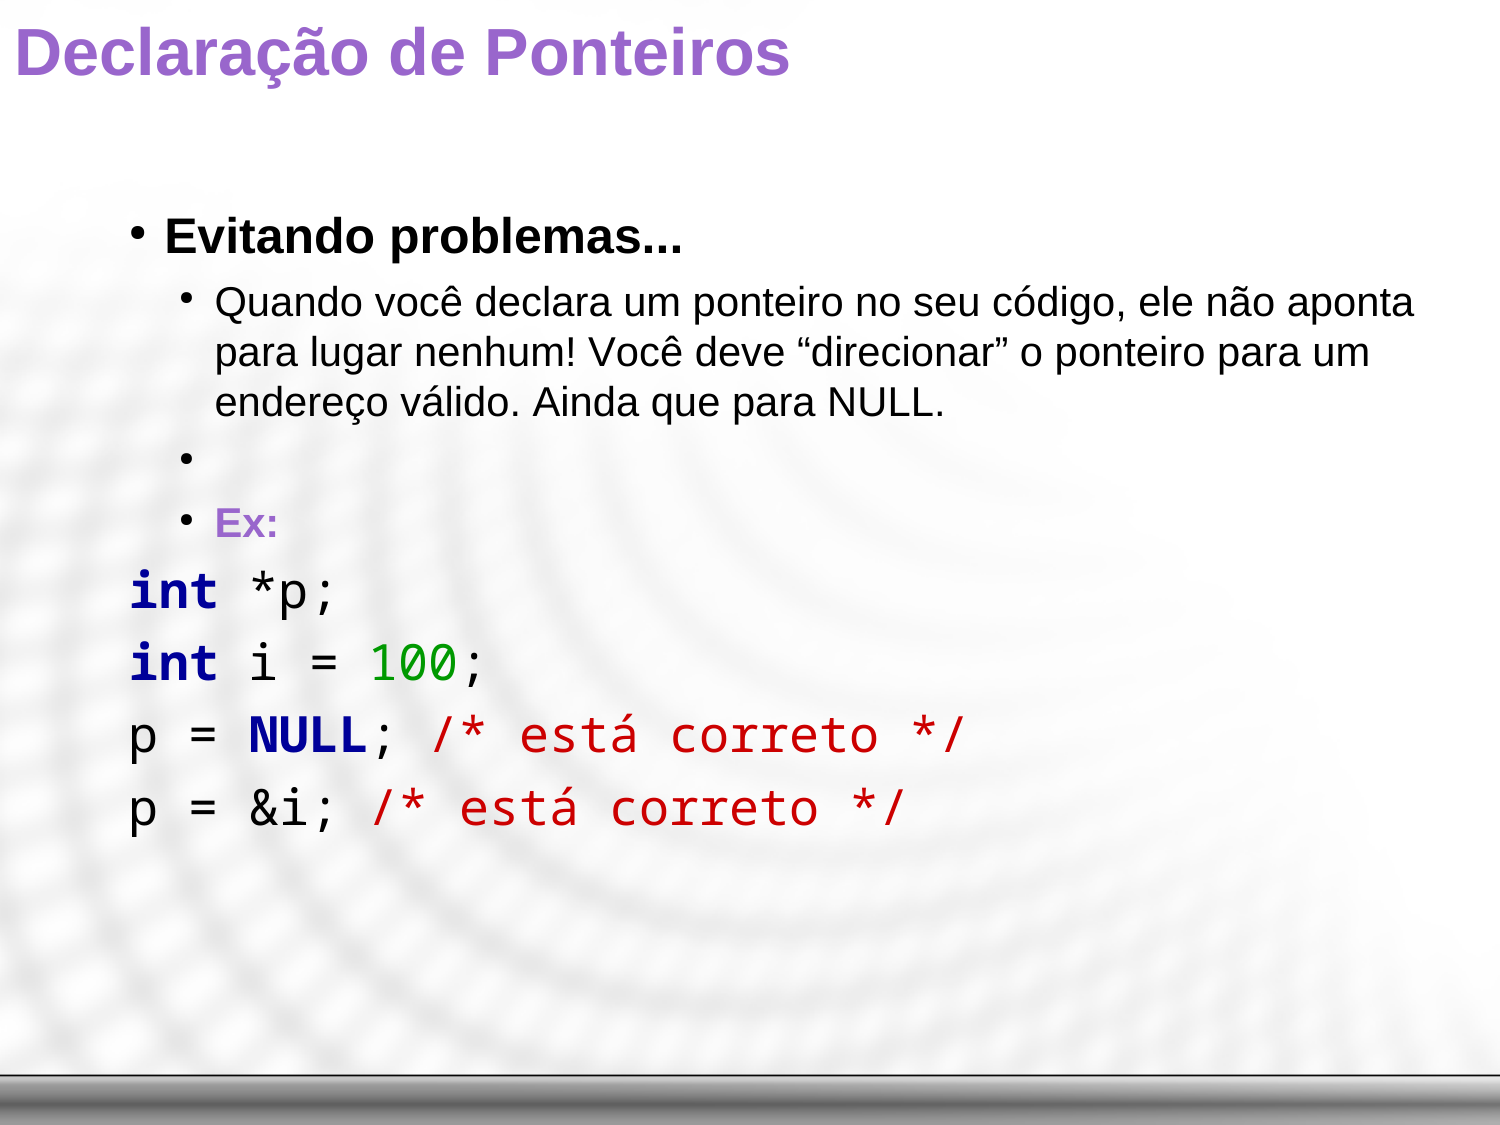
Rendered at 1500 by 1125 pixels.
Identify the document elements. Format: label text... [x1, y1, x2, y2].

title Declaração de Ponteiros [0, 0, 1353, 102]
picture [0, 0, 1500, 1125]
list Evitando problemas... Quando você declara um ponteiro no seu código, ele não aponta para lugar nenhum! Você deve “direcionar” o ponteiro para um endereço válido. Ainda que para NULL. Ex: int *p; int i = 100; p = NULL; /* está correto */ p = &i; /* está correto */ [58, 196, 1442, 1036]
